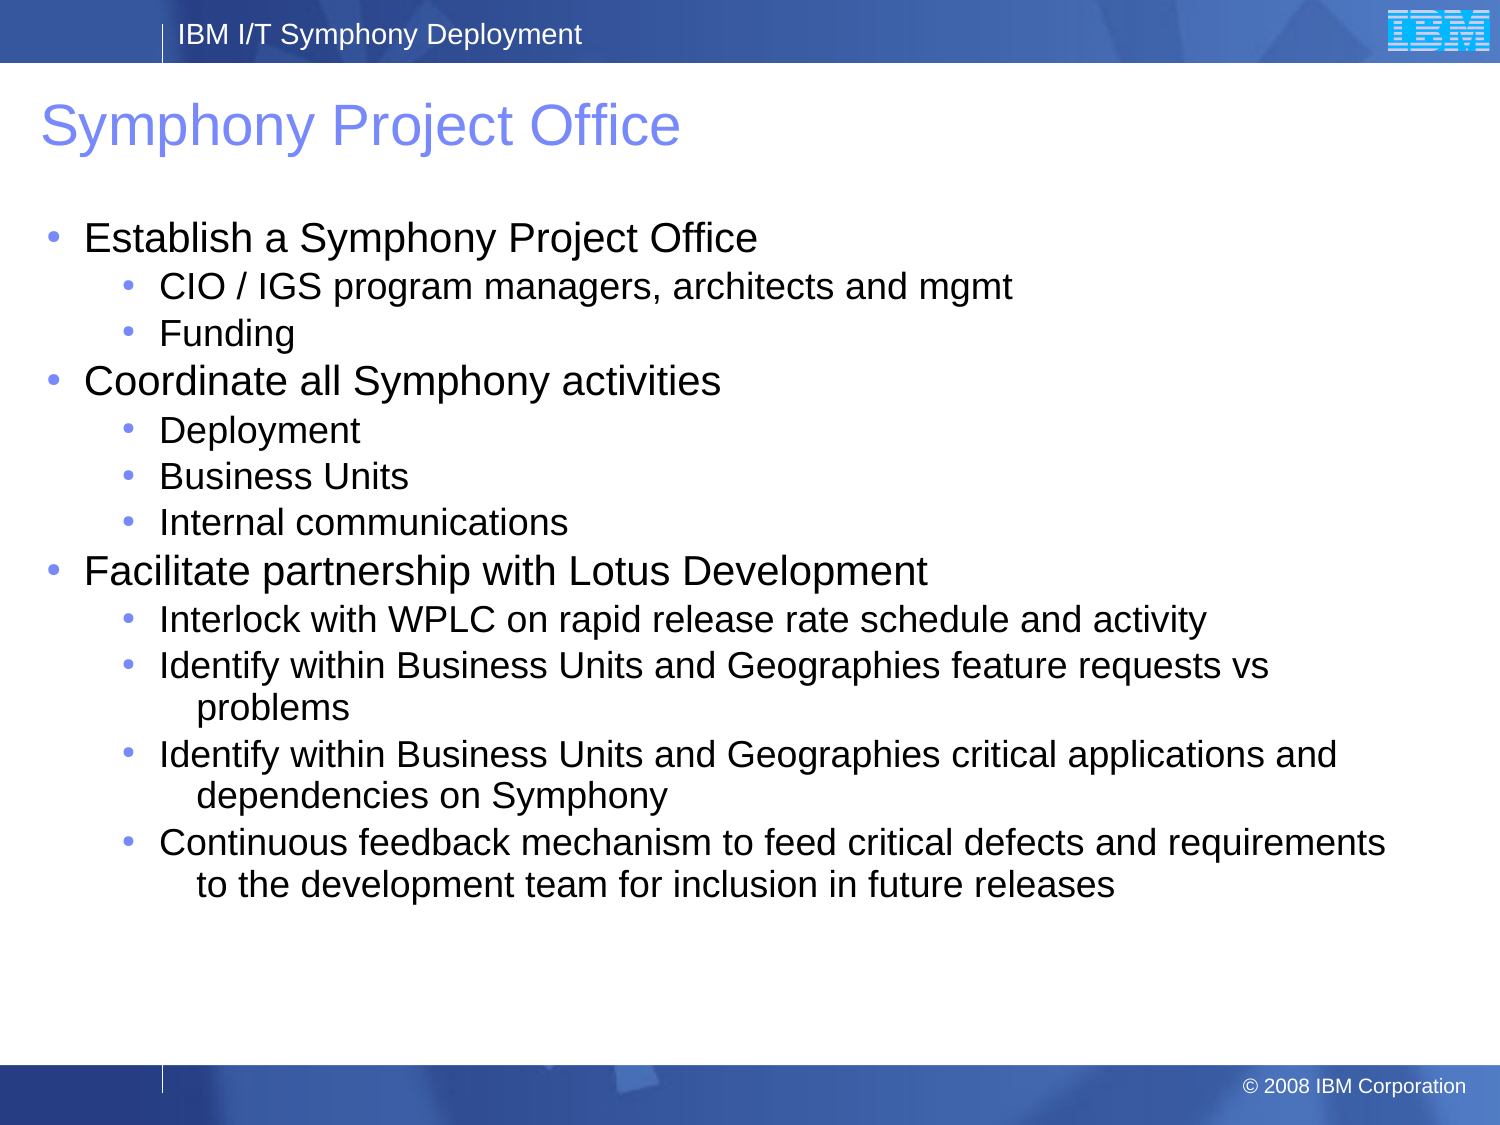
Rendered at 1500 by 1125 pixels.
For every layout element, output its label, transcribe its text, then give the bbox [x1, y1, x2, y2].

list Establish a Symphony Project Office CIO / IGS program managers, architects and mgmt Funding Coordinate all Symphony activities Deployment Business Units Internal communications Facilitate partnership with Lotus Development Interlock with WPLC on rapid release rate schedule and activity Identify within Business Units and Geographies feature requests vs problems Identify within Business Units and Geographies critical applications and dependencies on Symphony Continuous feedback mechanism to feed critical defects and requirements to the development team for inclusion in future releases [46, 214, 1389, 1027]
title Symphony Project Office [25, 83, 1378, 166]
